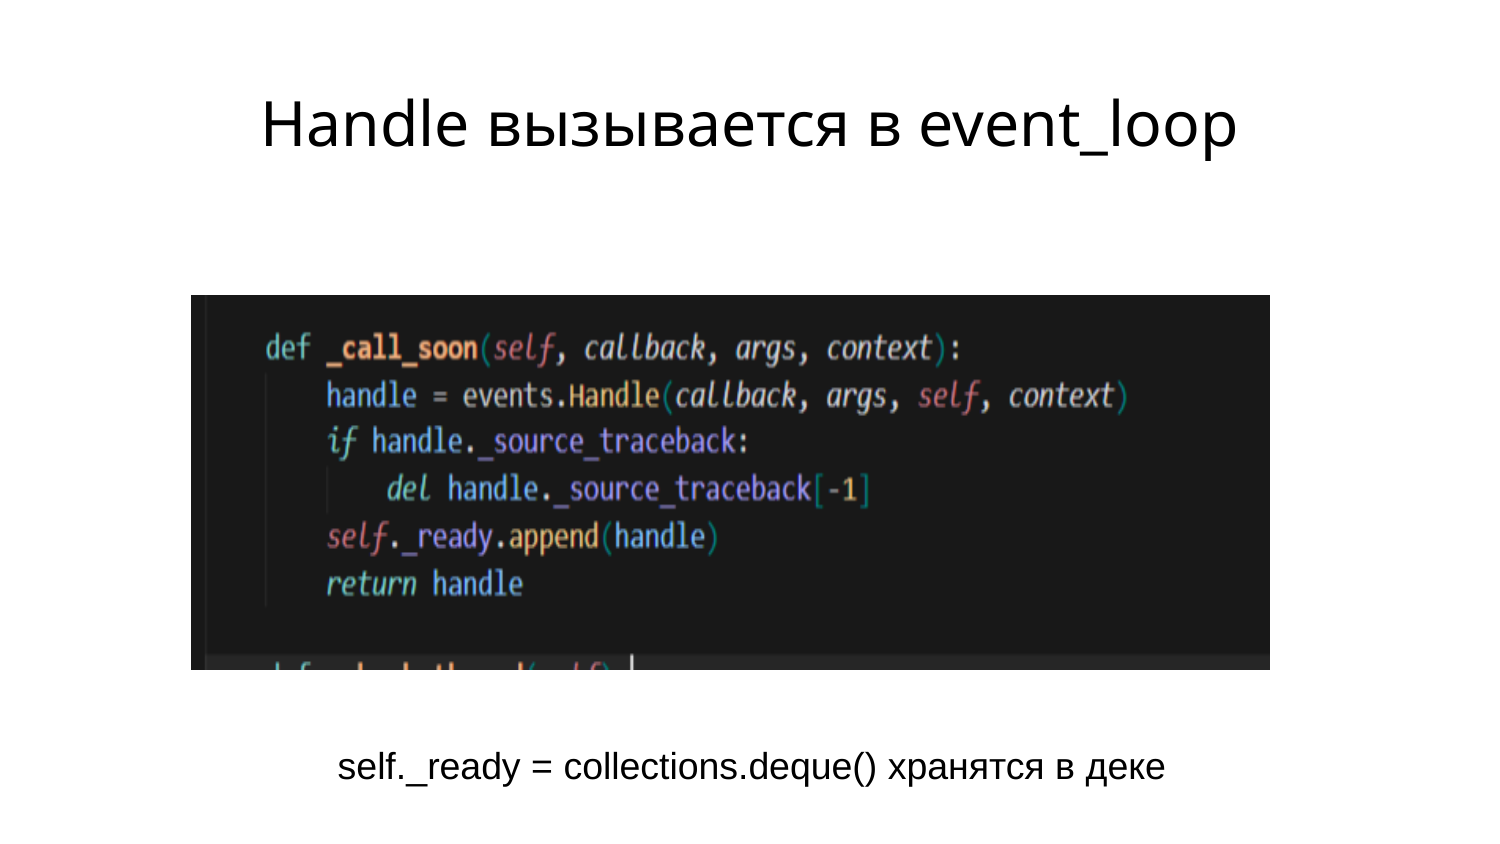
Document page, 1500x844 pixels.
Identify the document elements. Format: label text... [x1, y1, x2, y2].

text_box self._ready = collections.deque() хранятся в деке [322, 738, 1182, 796]
title Handle вызывается в event_loop [103, 44, 1397, 208]
picture [191, 295, 1270, 671]
